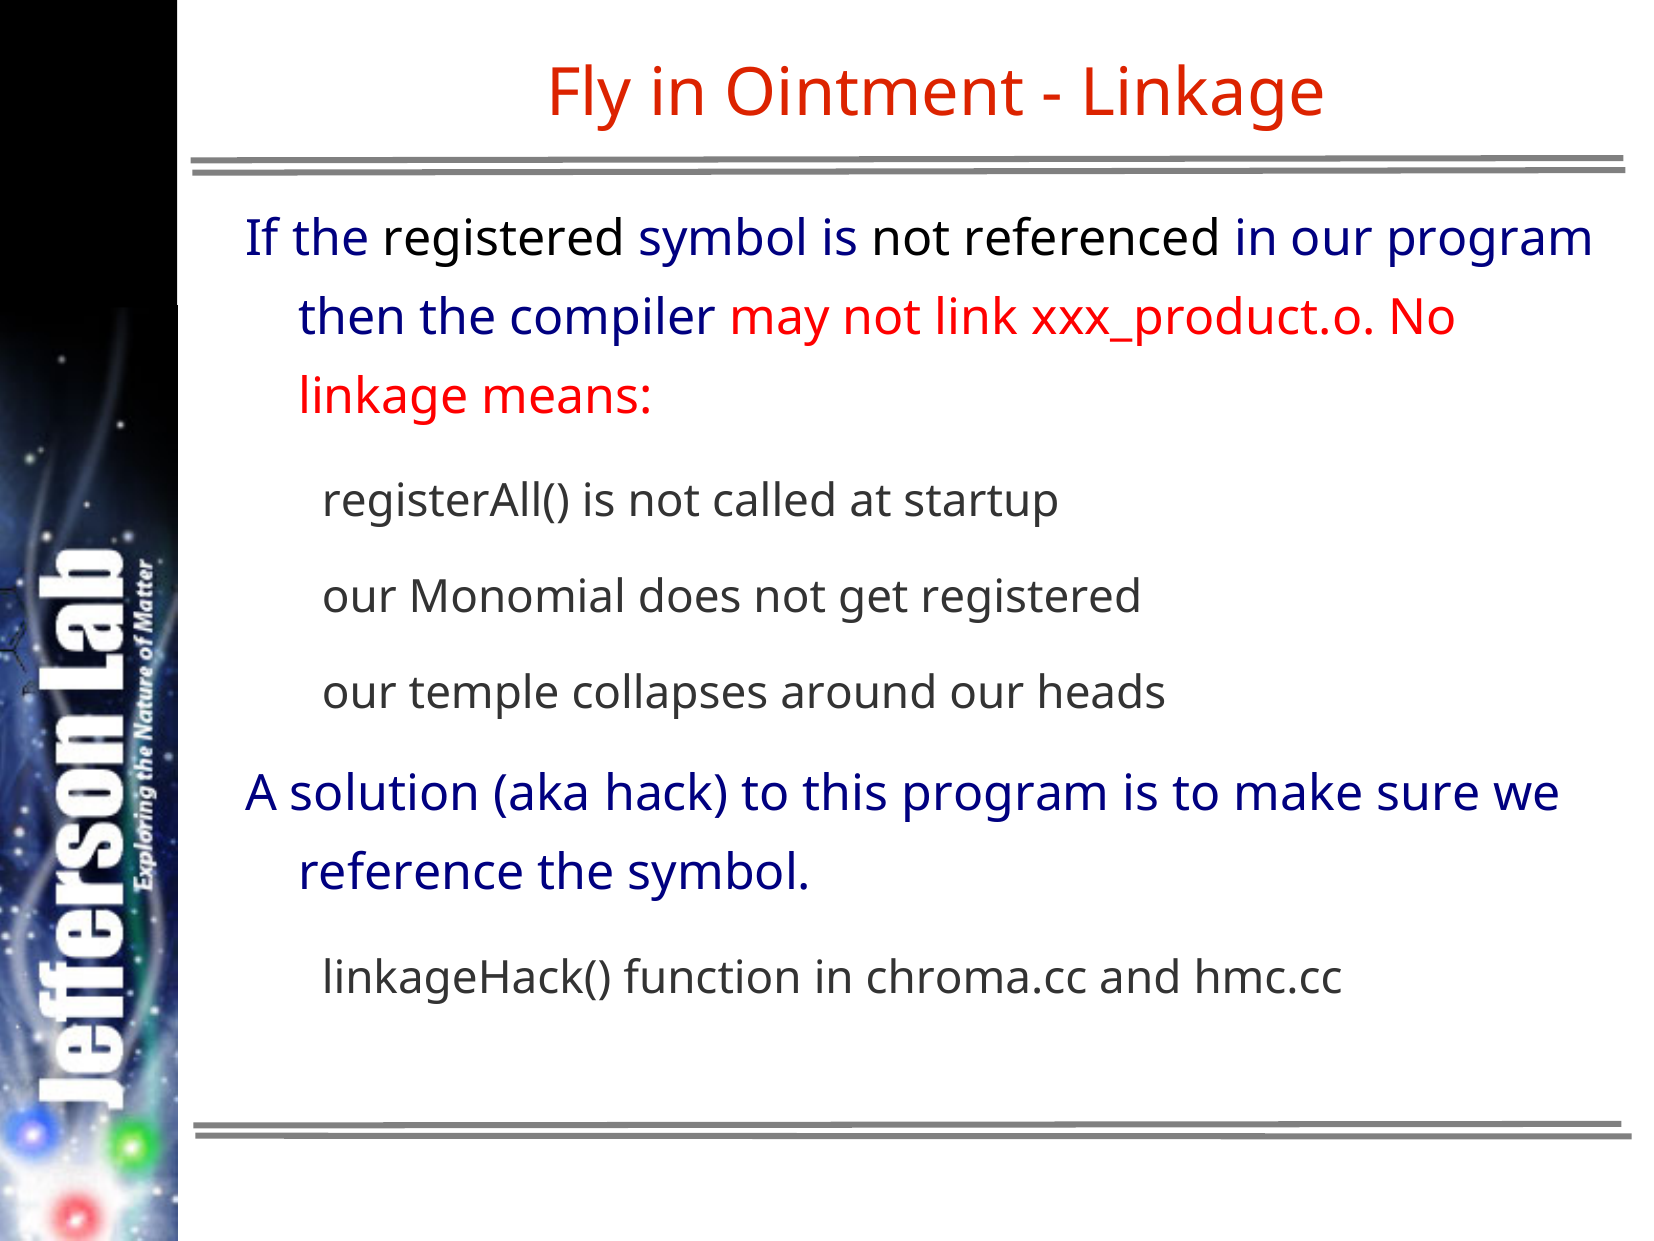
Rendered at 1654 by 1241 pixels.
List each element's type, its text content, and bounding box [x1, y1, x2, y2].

title Fly in Ointment - Linkage [235, 17, 1638, 149]
picture [0, 308, 178, 1241]
list If the registered symbol is not referenced in our program then the compiler may not link xxx_product.o. No linkage means: registerAll() is not called at startup our Monomial does not get registered our temple collapses around our heads A solution (aka hack) to this program is to make sure we reference the symbol. linkageHack() function in chroma.cc and hmc.cc [227, 190, 1628, 1101]
